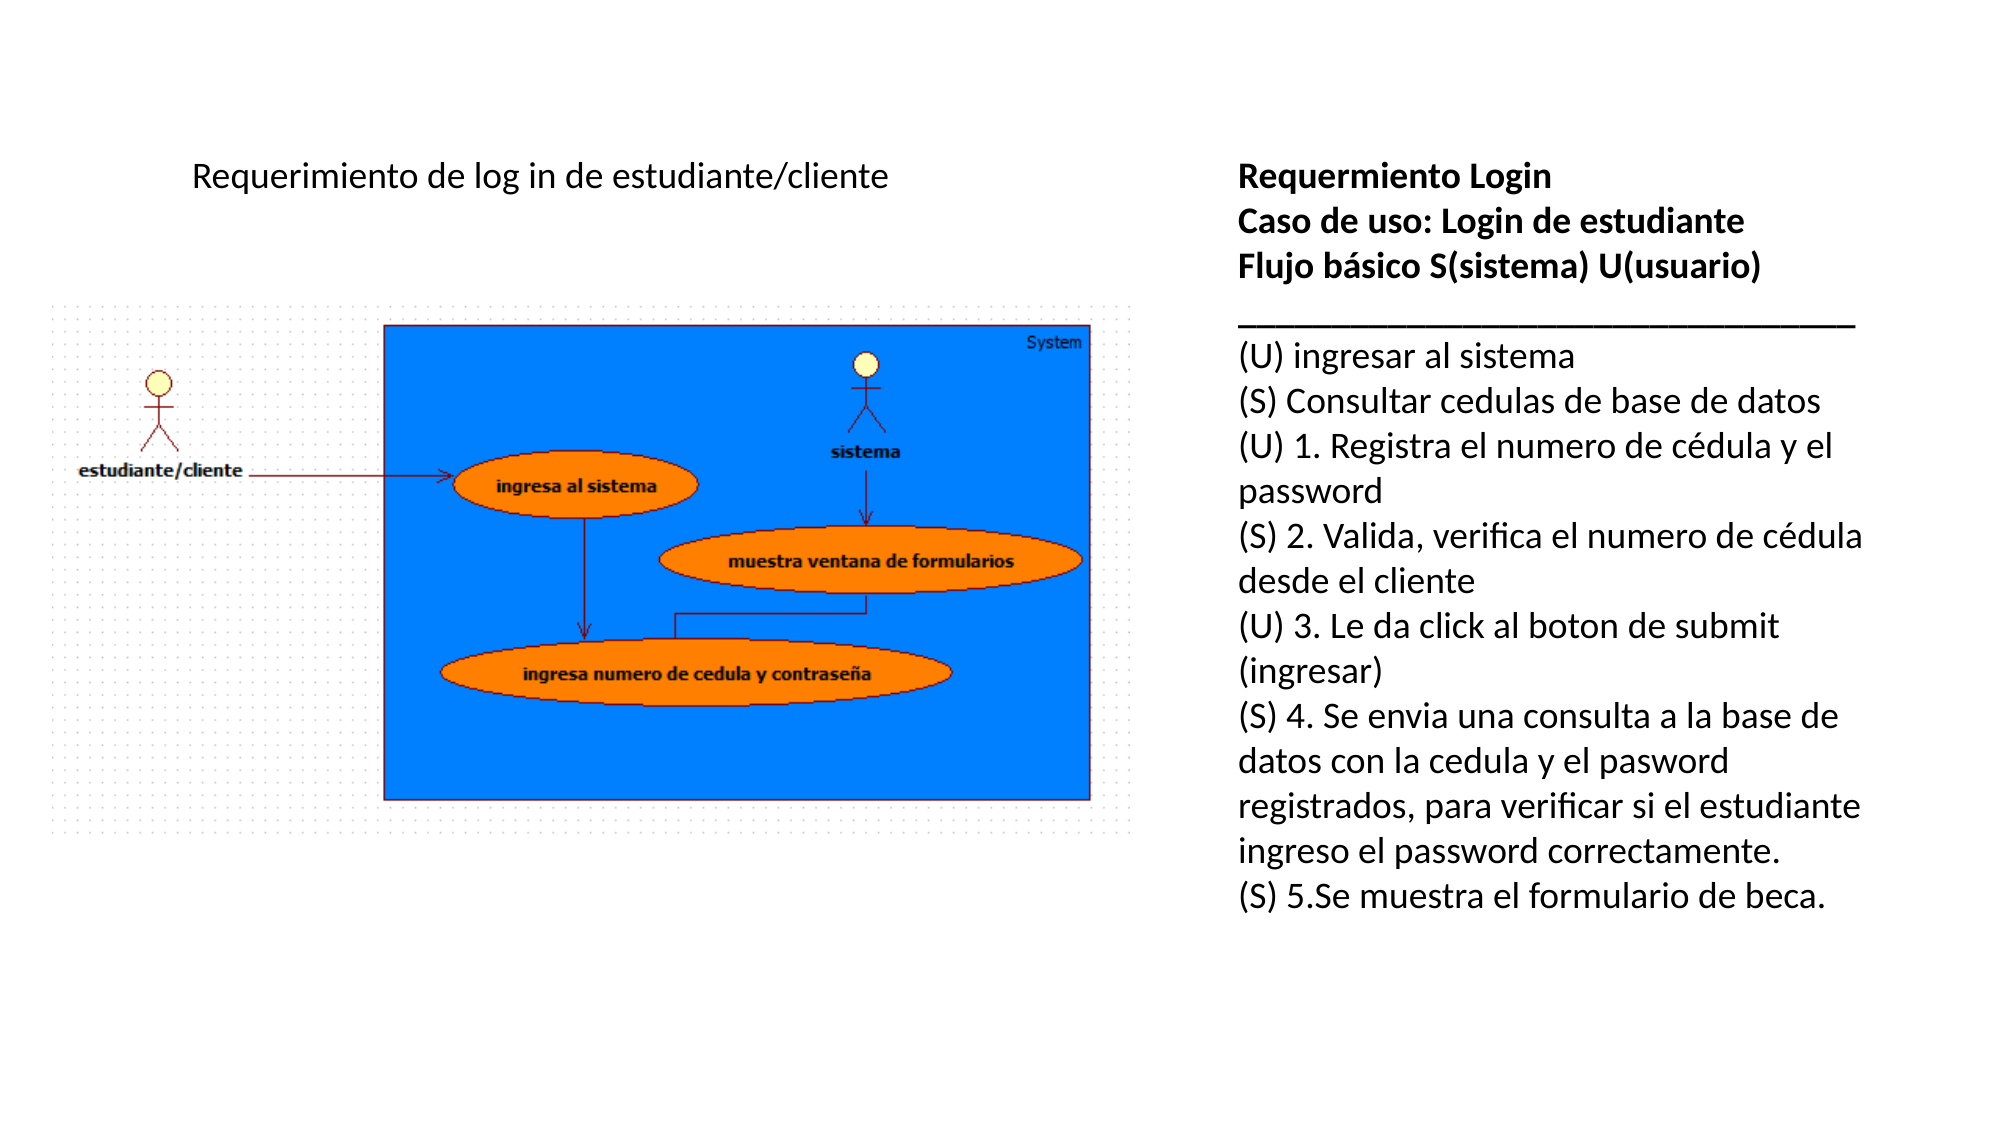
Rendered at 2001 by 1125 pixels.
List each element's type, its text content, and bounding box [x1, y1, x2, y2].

text_box Requerimiento de log in de estudiante/cliente [177, 144, 1223, 339]
text_box Requermiento Login Caso de uso: Login de estudiante Flujo básico S(sistema) U(usuario) _________________________________ (U) ingresar al sistema (S) Consultar cedulas de base de datos (U) 1. Registra el numero de cédula y el password (S) 2. Valida, verifica el numero de cédula desde el cliente (U) 3. Le da click al boton de submit (ingresar) (S) 4. Se envia una consulta a la base de datos con la cedula y el pasword registrados, para verificar si el estudiante ingreso el password correctamente. (S) 5.Se muestra el formulario de beca. [1223, 144, 1884, 924]
picture [52, 300, 1130, 837]
